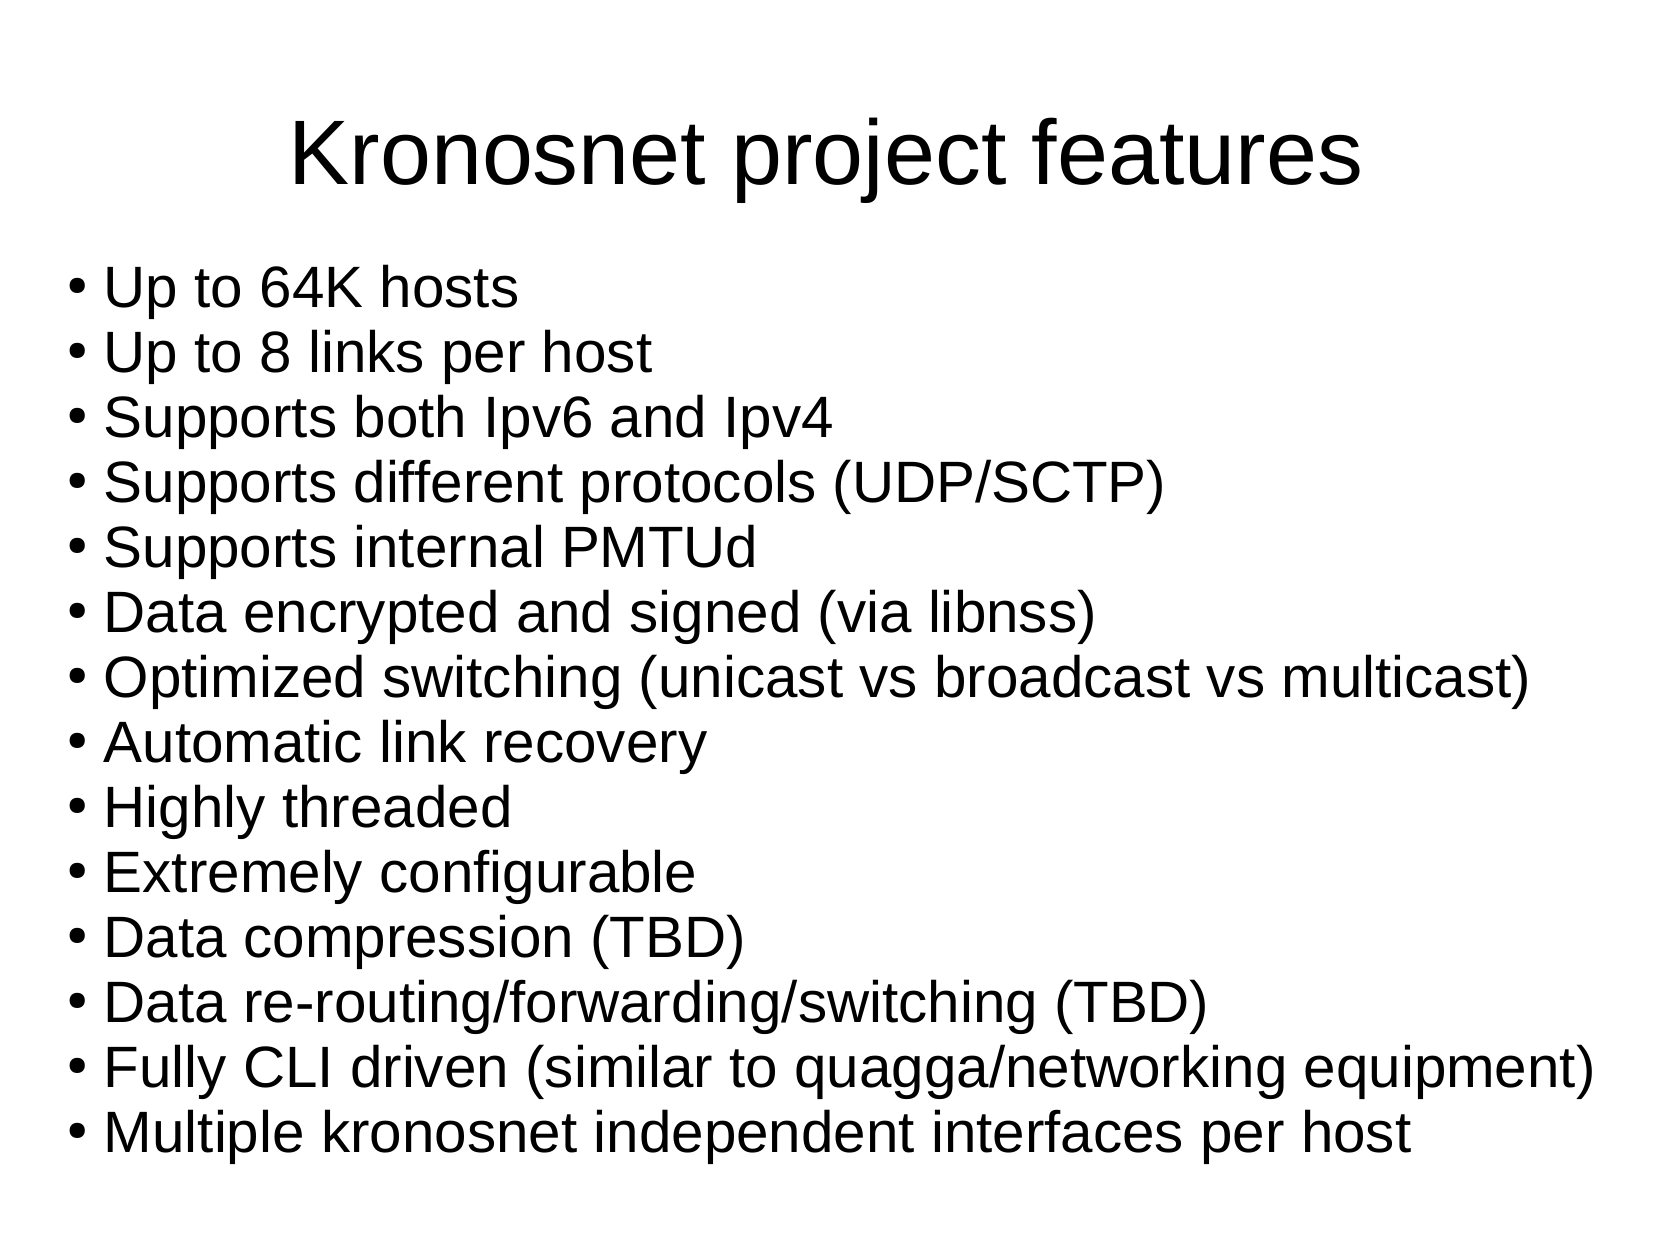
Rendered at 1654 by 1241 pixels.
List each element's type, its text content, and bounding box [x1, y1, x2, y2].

text_box Up to 64K hosts Up to 8 links per host Supports both Ipv6 and Ipv4 Supports different protocols (UDP/SCTP) Supports internal PMTUd Data encrypted and signed (via libnss) Optimized switching (unicast vs broadcast vs multicast) Automatic link recovery Highly threaded Extremely configurable Data compression (TBD) Data re-routing/forwarding/switching (TBD) Fully CLI driven (similar to quagga/networking equipment) Multiple kronosnet independent interfaces per host [52, 247, 1614, 1170]
title Kronosnet project features [82, 56, 1571, 247]
